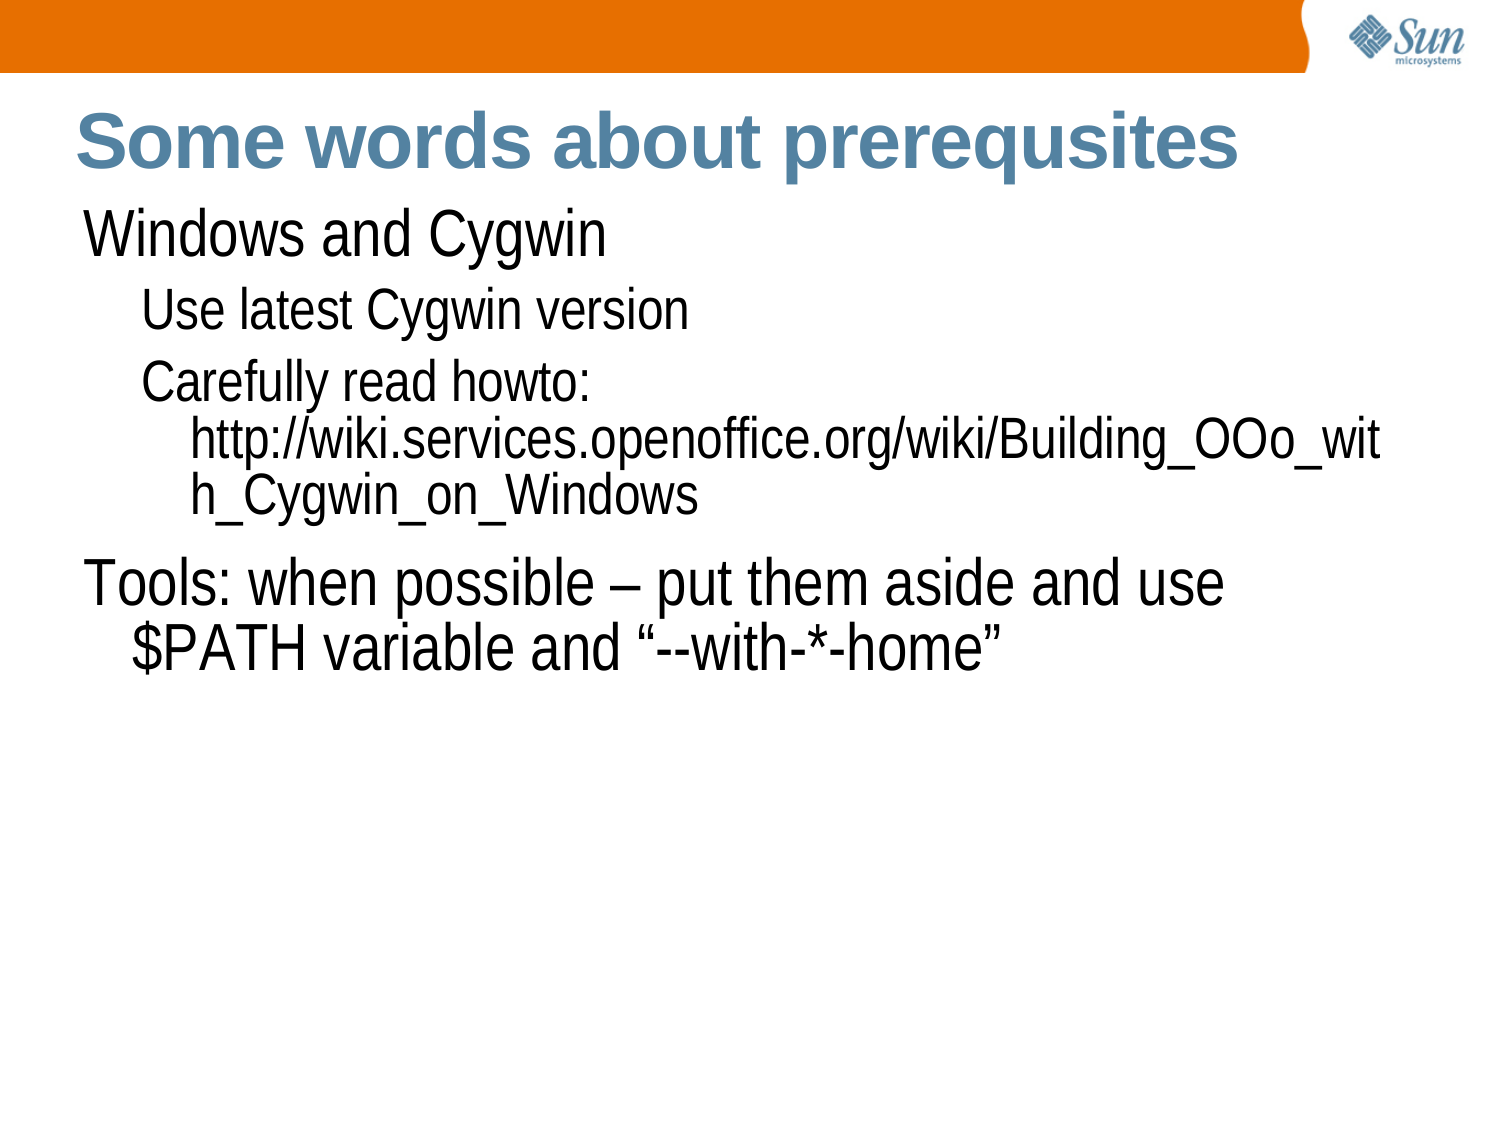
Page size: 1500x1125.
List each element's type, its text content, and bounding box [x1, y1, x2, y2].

list Windows and Cygwin Use latest Cygwin version Carefully read howto: http://wiki.services.openoffice.org/wiki/Building_OOo_with_Cygwin_on_Windows Tools: when possible – put them aside and use $PATH variable and “--with-*-home” [64, 204, 1402, 1012]
title Some words about prerequsites [75, 104, 1438, 209]
picture [0, 0, 1500, 73]
